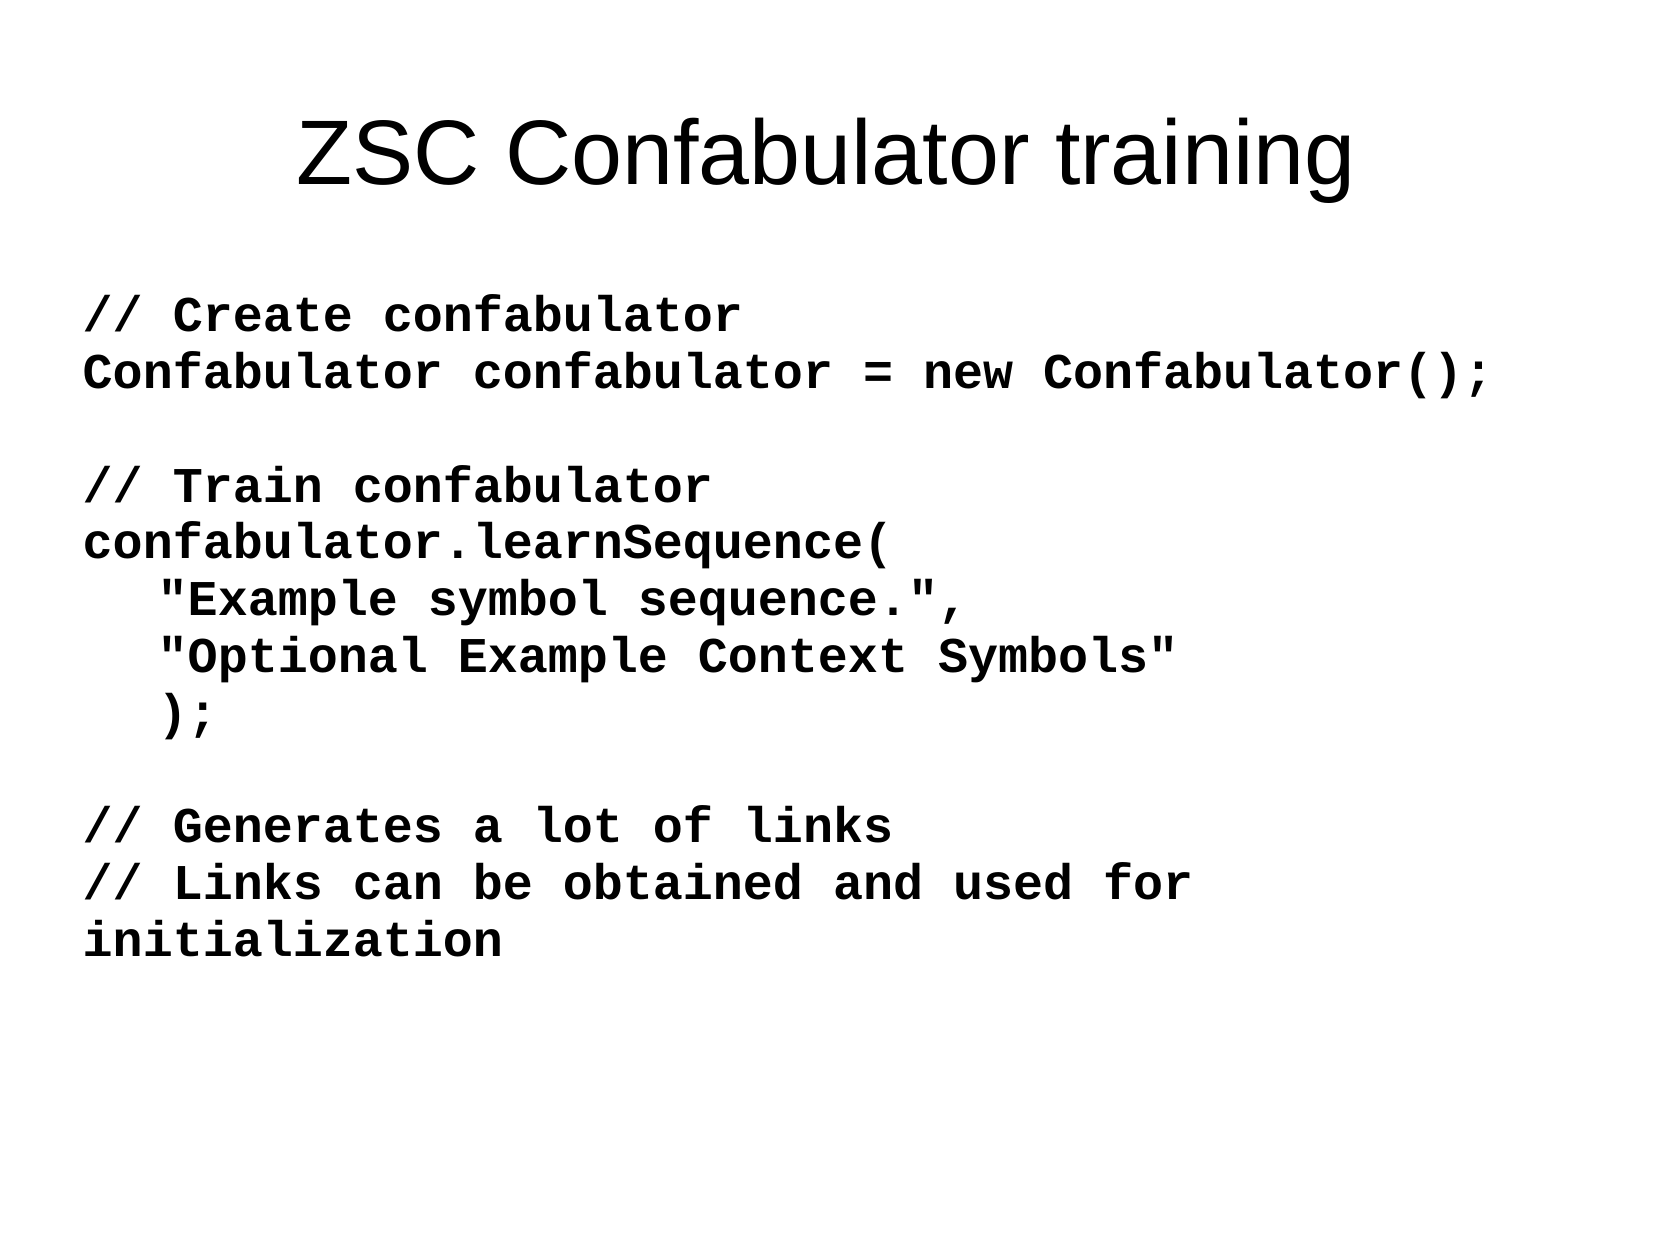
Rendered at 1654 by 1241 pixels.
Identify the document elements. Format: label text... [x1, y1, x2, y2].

subtitle // Create confabulator Confabulator confabulator = new Confabulator(); // Train confabulator confabulator.learnSequence( "Example symbol sequence.", "Optional Example Context Symbols" ); // Generates a lot of links // Links can be obtained and used for initialization [82, 290, 1571, 1188]
title ZSC Confabulator training [82, 49, 1571, 257]
